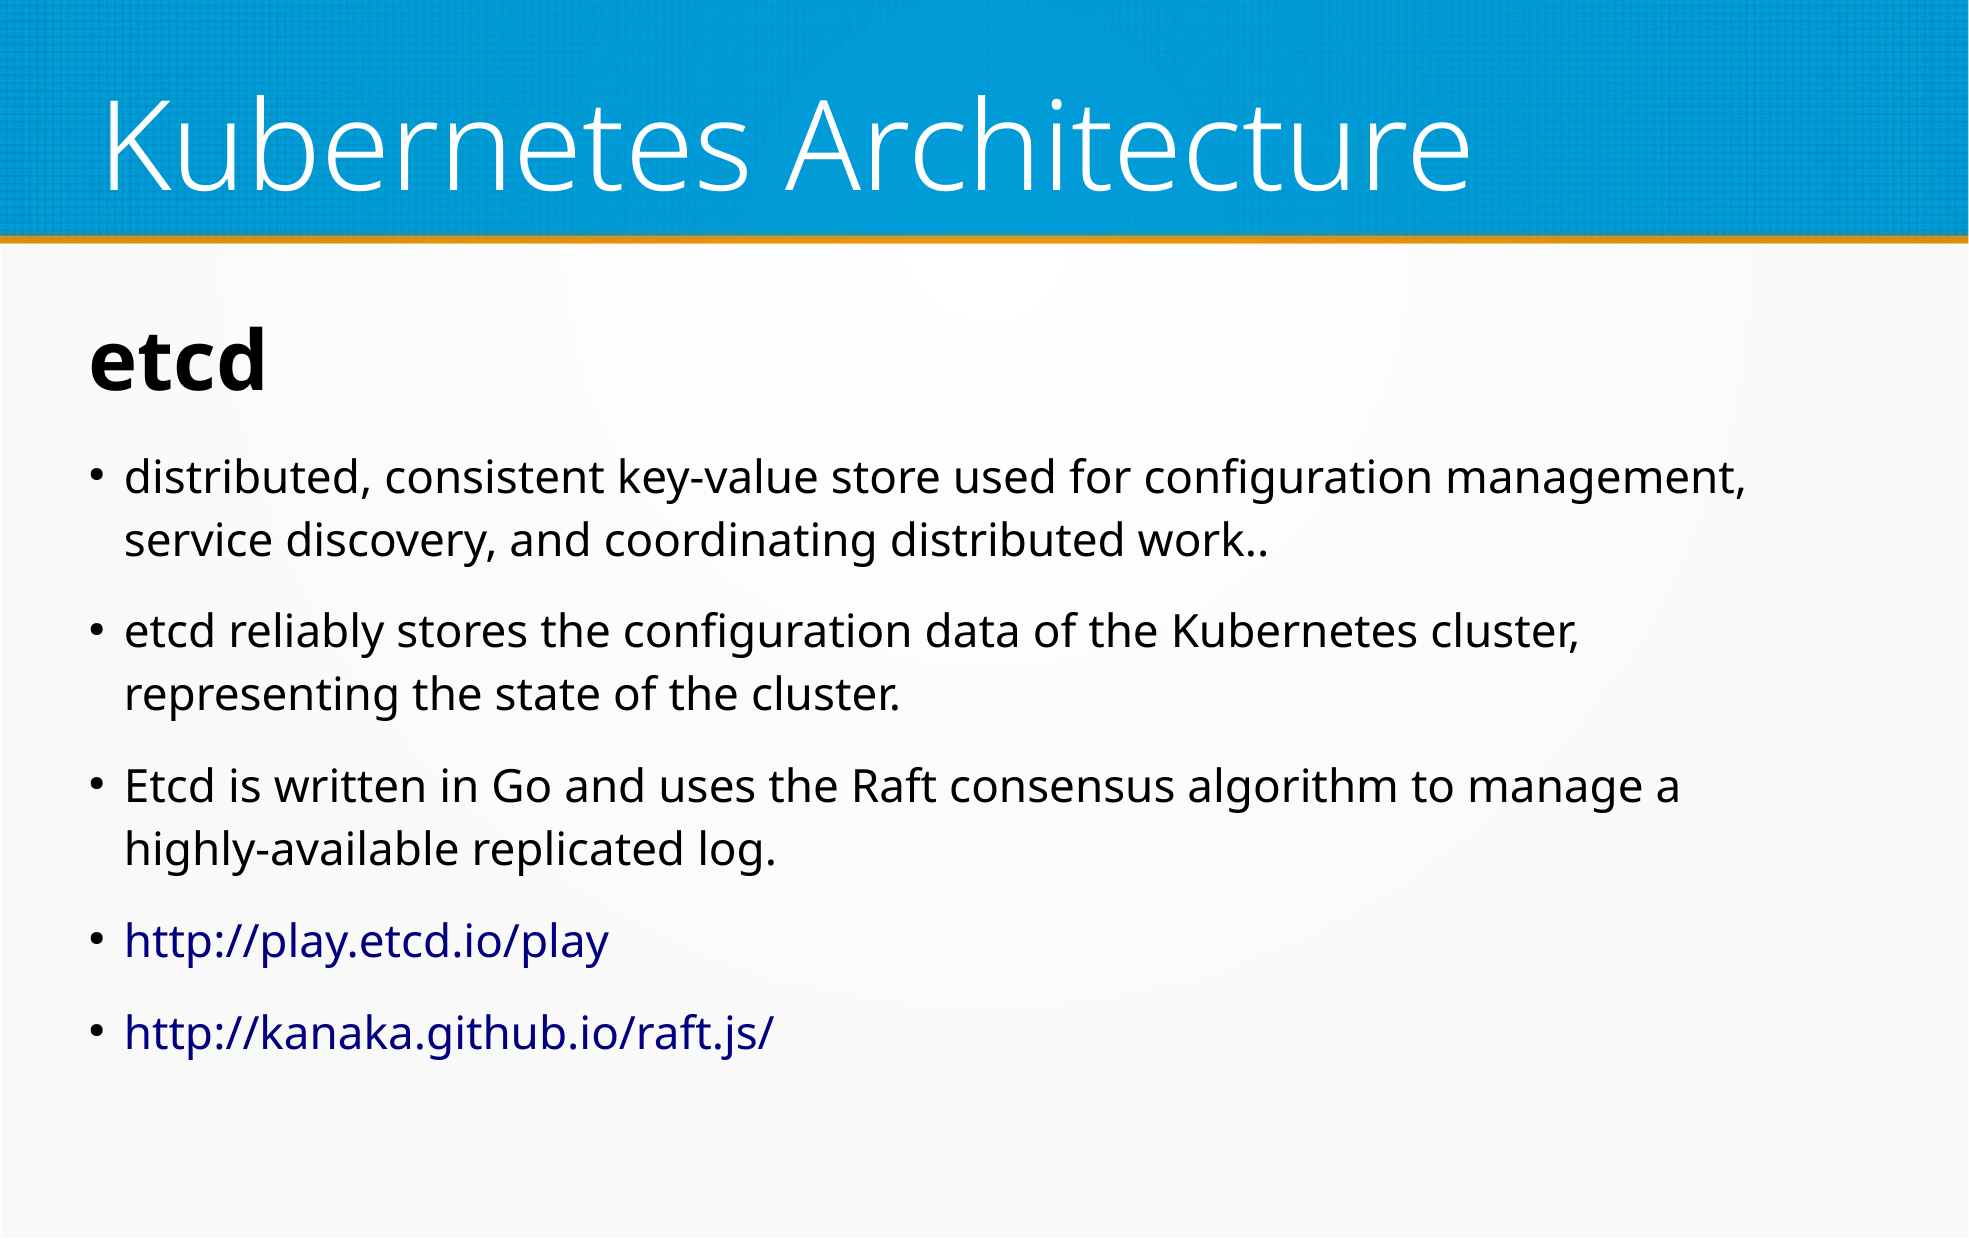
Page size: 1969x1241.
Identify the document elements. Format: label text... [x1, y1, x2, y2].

picture [0, 233, 1969, 1241]
text_box etcd distributed, consistent key-value store used for configuration management, service discovery, and coordinating distributed work.. etcd reliably stores the configuration data of the Kubernetes cluster, representing the state of the cluster. Etcd is written in Go and uses the Raft consensus algorithm to manage a highly-available replicated log. http://play.etcd.io/play http://kanaka.github.io/raft.js/ [82, 322, 1772, 1134]
title Kubernetes Architecture [98, 19, 1870, 227]
